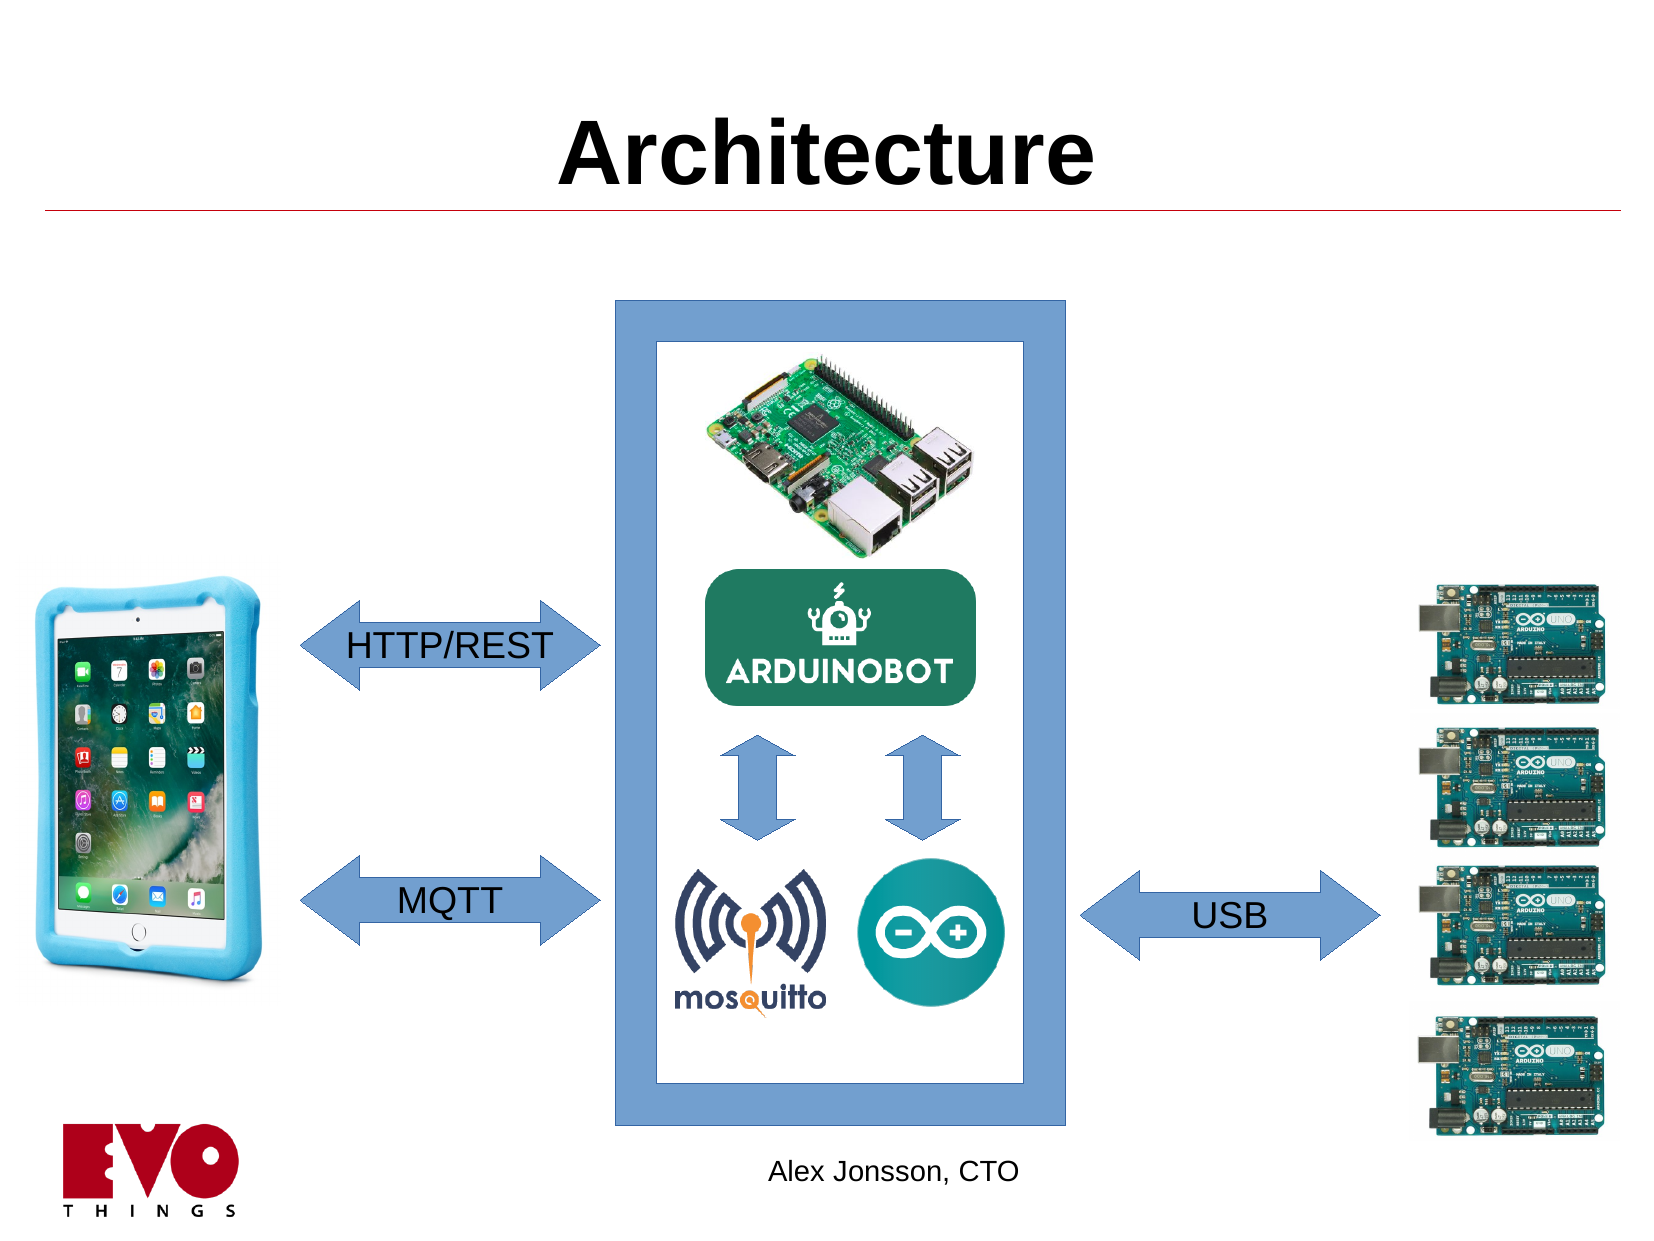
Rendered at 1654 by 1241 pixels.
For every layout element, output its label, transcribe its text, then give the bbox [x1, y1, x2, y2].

title Architecture [82, 49, 1571, 257]
picture [705, 569, 976, 706]
picture [1410, 570, 1621, 709]
text_box [615, 300, 1066, 1126]
text_box HTTP/REST [300, 600, 601, 691]
picture [15, 555, 281, 1006]
picture [855, 854, 1006, 1010]
text_box MQTT [300, 855, 601, 946]
text_box USB [1080, 870, 1381, 961]
picture [45, 1105, 256, 1241]
picture [675, 869, 826, 1018]
picture [1409, 1001, 1620, 1141]
picture [705, 352, 976, 560]
picture [1410, 713, 1621, 990]
